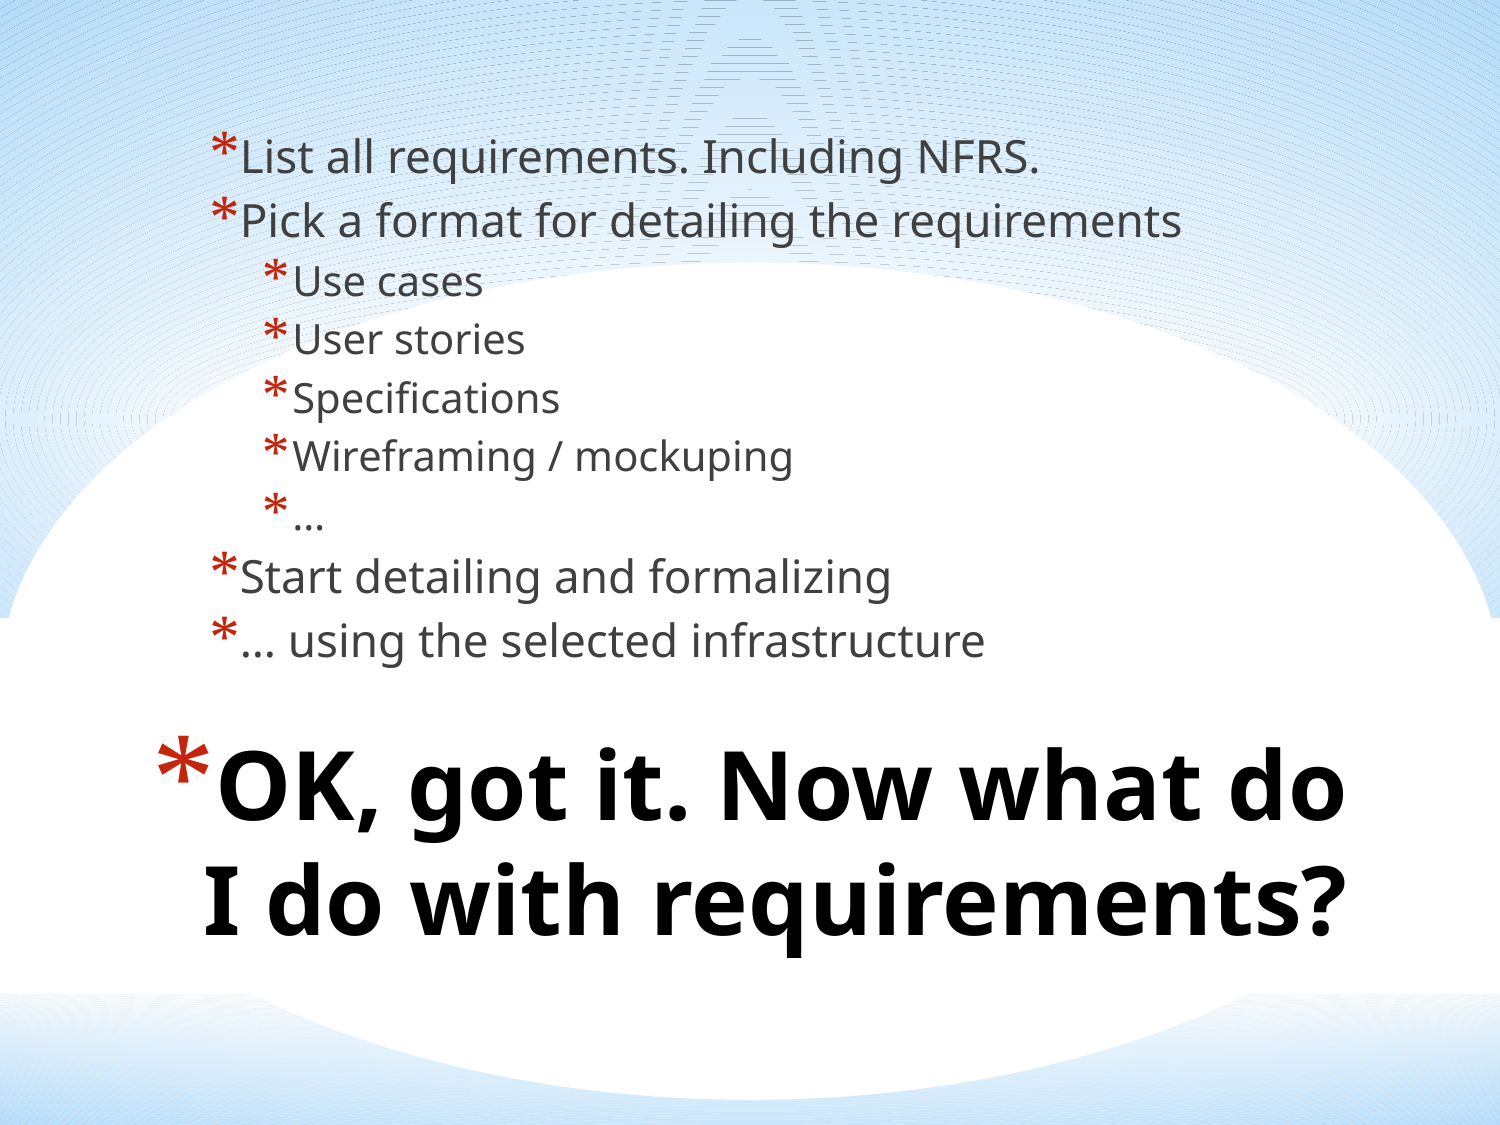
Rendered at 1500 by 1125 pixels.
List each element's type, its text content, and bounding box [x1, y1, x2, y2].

title OK, got it. Now what do I do with requirements? [127, 717, 1363, 905]
list List all requirements. Including NFRS. Pick a format for detailing the requirements Use cases User stories Specifications Wireframing / mockuping … Start detailing and formalizing … using the selected infrastructure [187, 120, 1238, 690]
